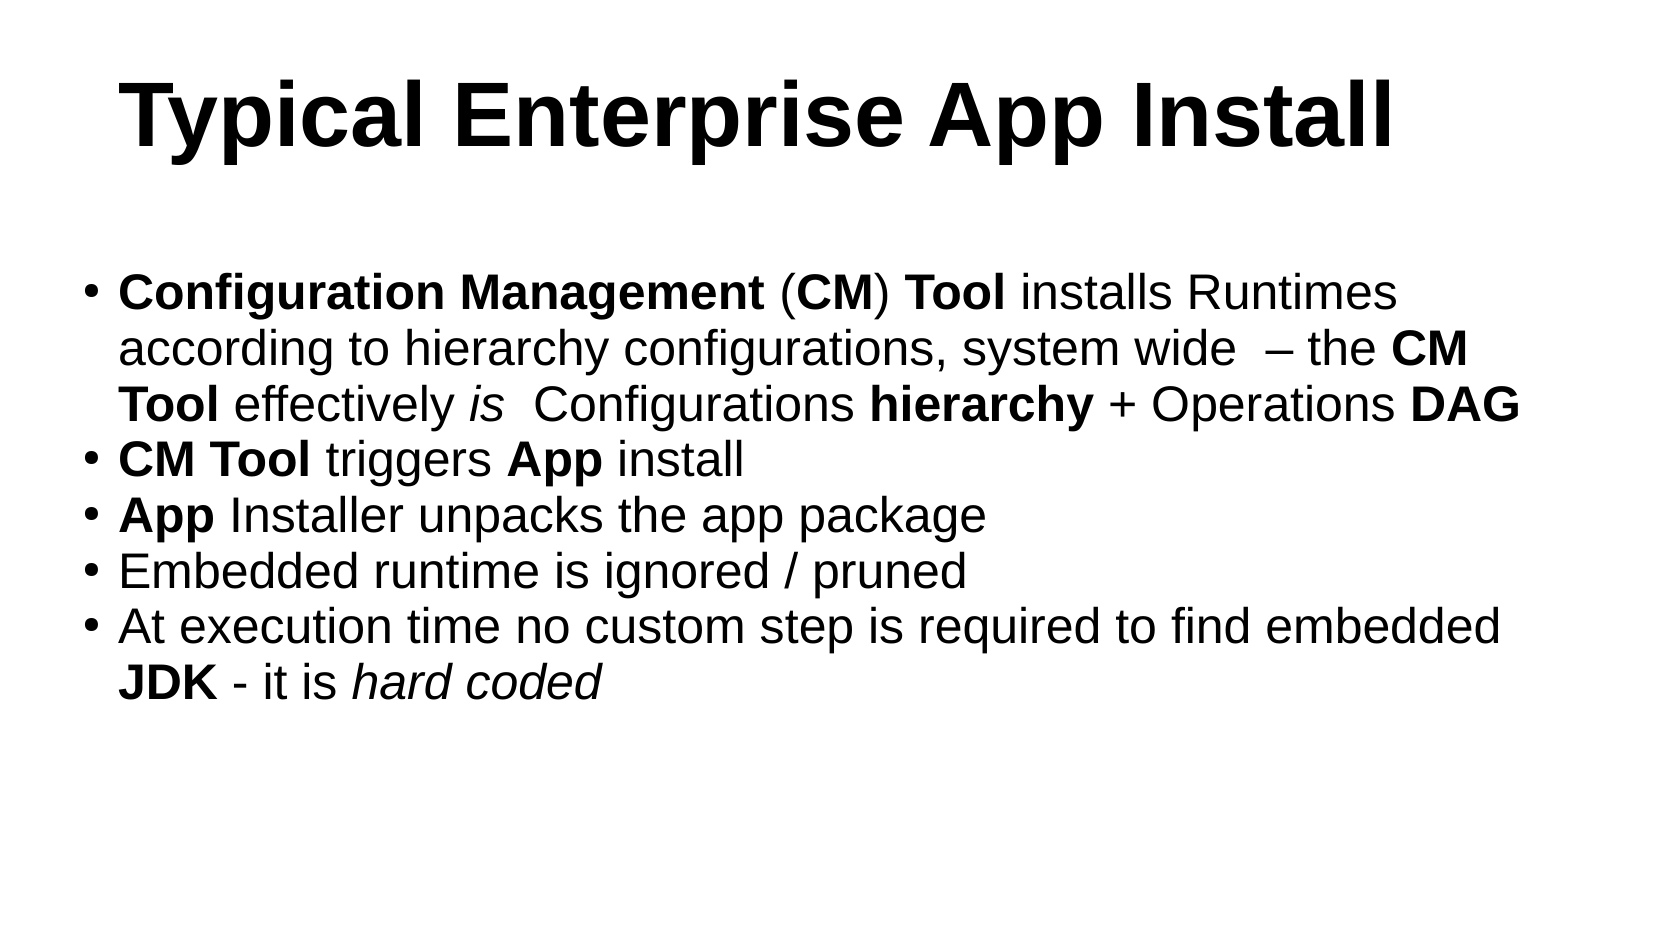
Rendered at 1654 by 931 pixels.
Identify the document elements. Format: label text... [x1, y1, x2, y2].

subtitle Configuration Management (CM) Tool installs Runtimes according to hierarchy configurations, system wide – the CM Tool effectively is Configurations hierarchy + Operations DAG CM Tool triggers App install App Installer unpacks the app package Embedded runtime is ignored / pruned At execution time no custom step is required to find embedded JDK - it is hard coded [82, 217, 1571, 758]
title Typical Enterprise App Install [86, 37, 1576, 193]
